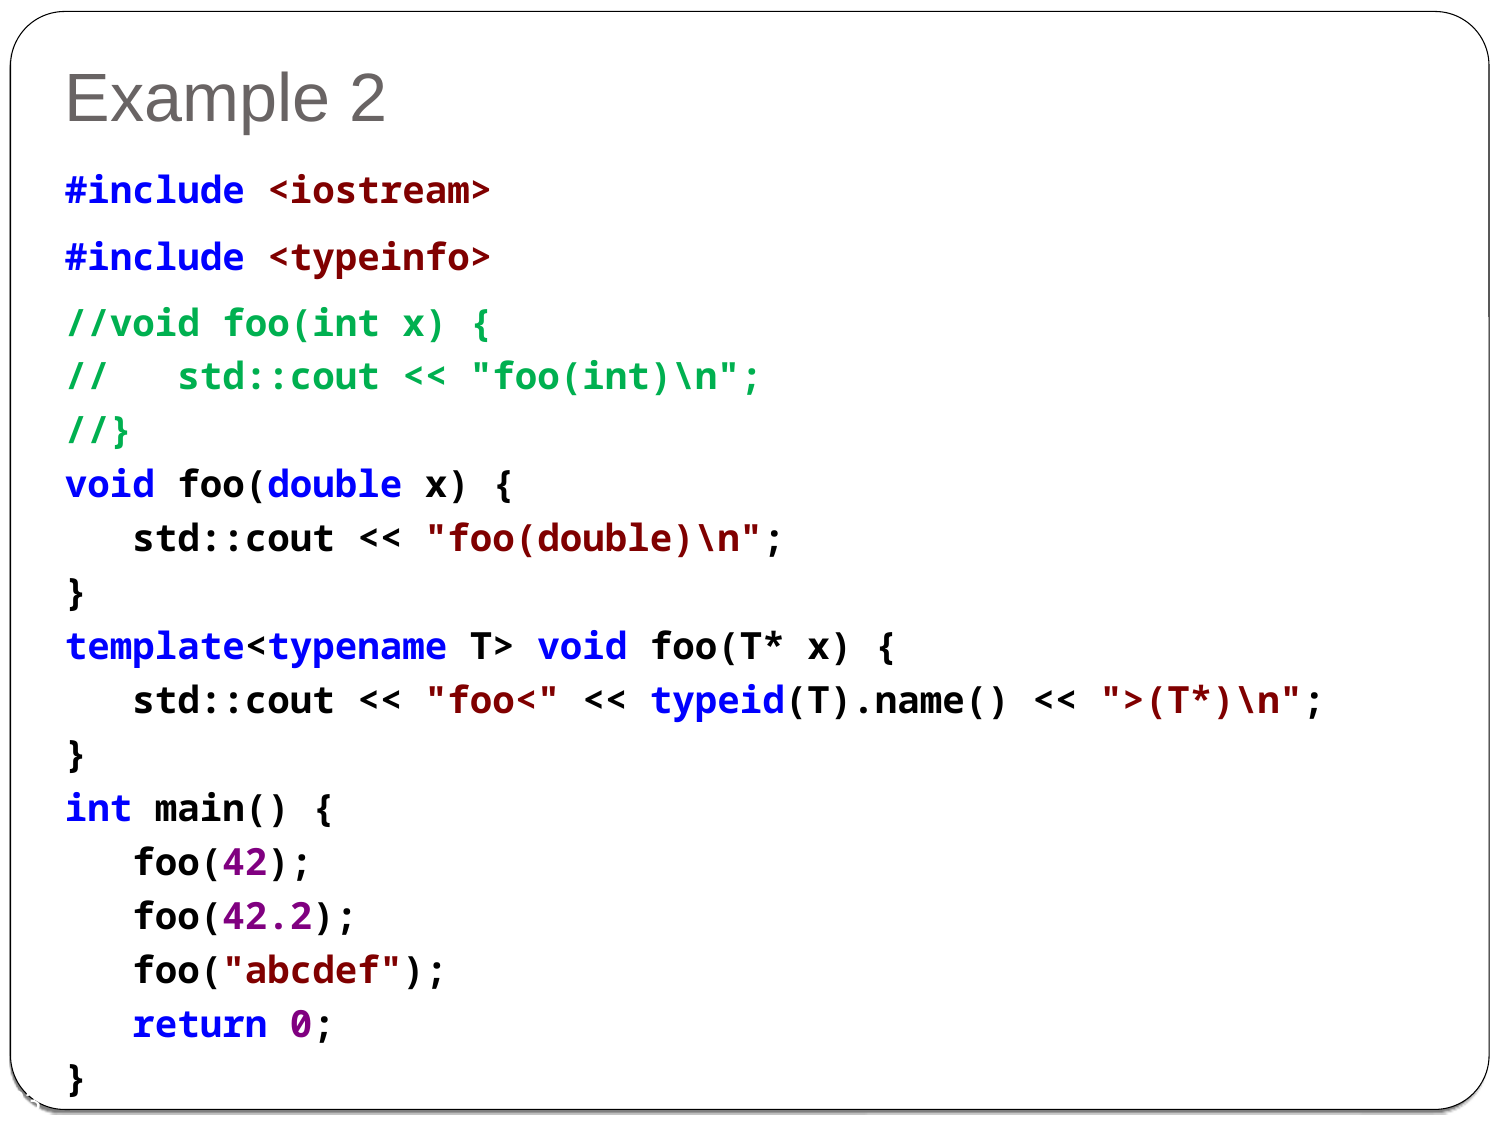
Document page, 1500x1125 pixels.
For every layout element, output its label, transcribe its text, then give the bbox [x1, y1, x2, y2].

list #include <iostream> #include <typeinfo> //void foo(int x) { // std::cout << "foo(int)\n"; //} void foo(double x) { std::cout << "foo(double)\n"; } template<typename T> void foo(T* x) { std::cout << "foo<" << typeid(T).name() << ">(T*)\n"; } int main() { foo(42); foo(42.2); foo("abcdef"); return 0; } [50, 149, 1450, 1088]
title Example 2 [50, 45, 1450, 149]
slide_number <number> [0, 1074, 50, 1125]
